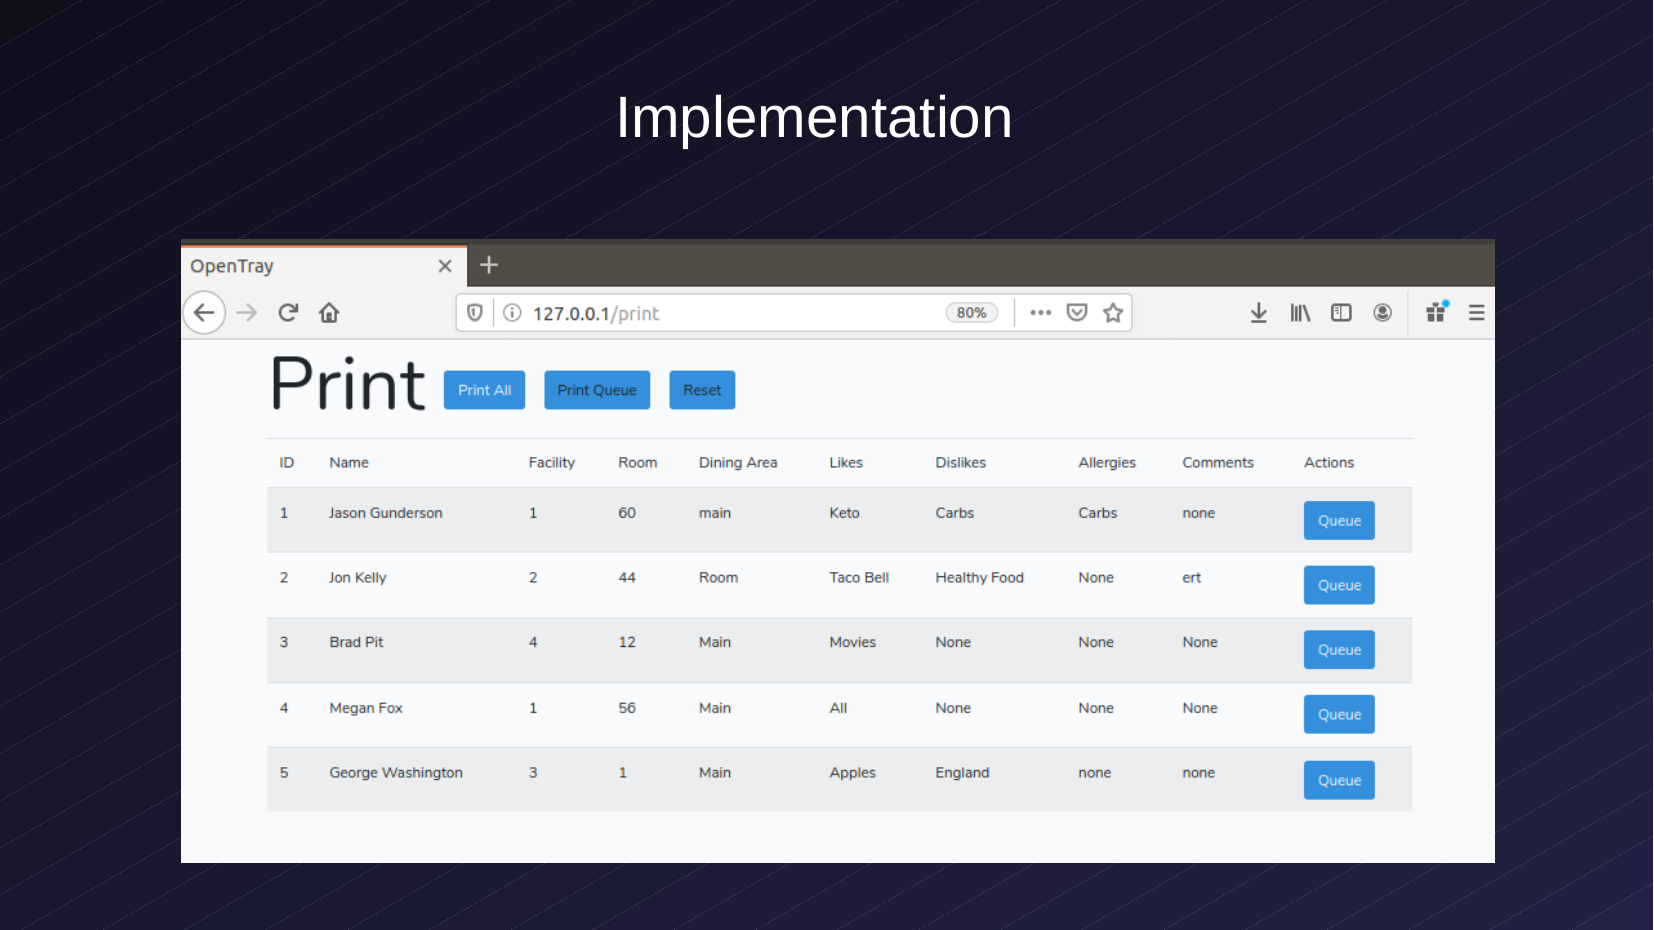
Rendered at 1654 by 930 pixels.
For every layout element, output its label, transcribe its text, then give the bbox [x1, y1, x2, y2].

picture [181, 239, 1495, 863]
text_box Implementation [600, 77, 1036, 158]
